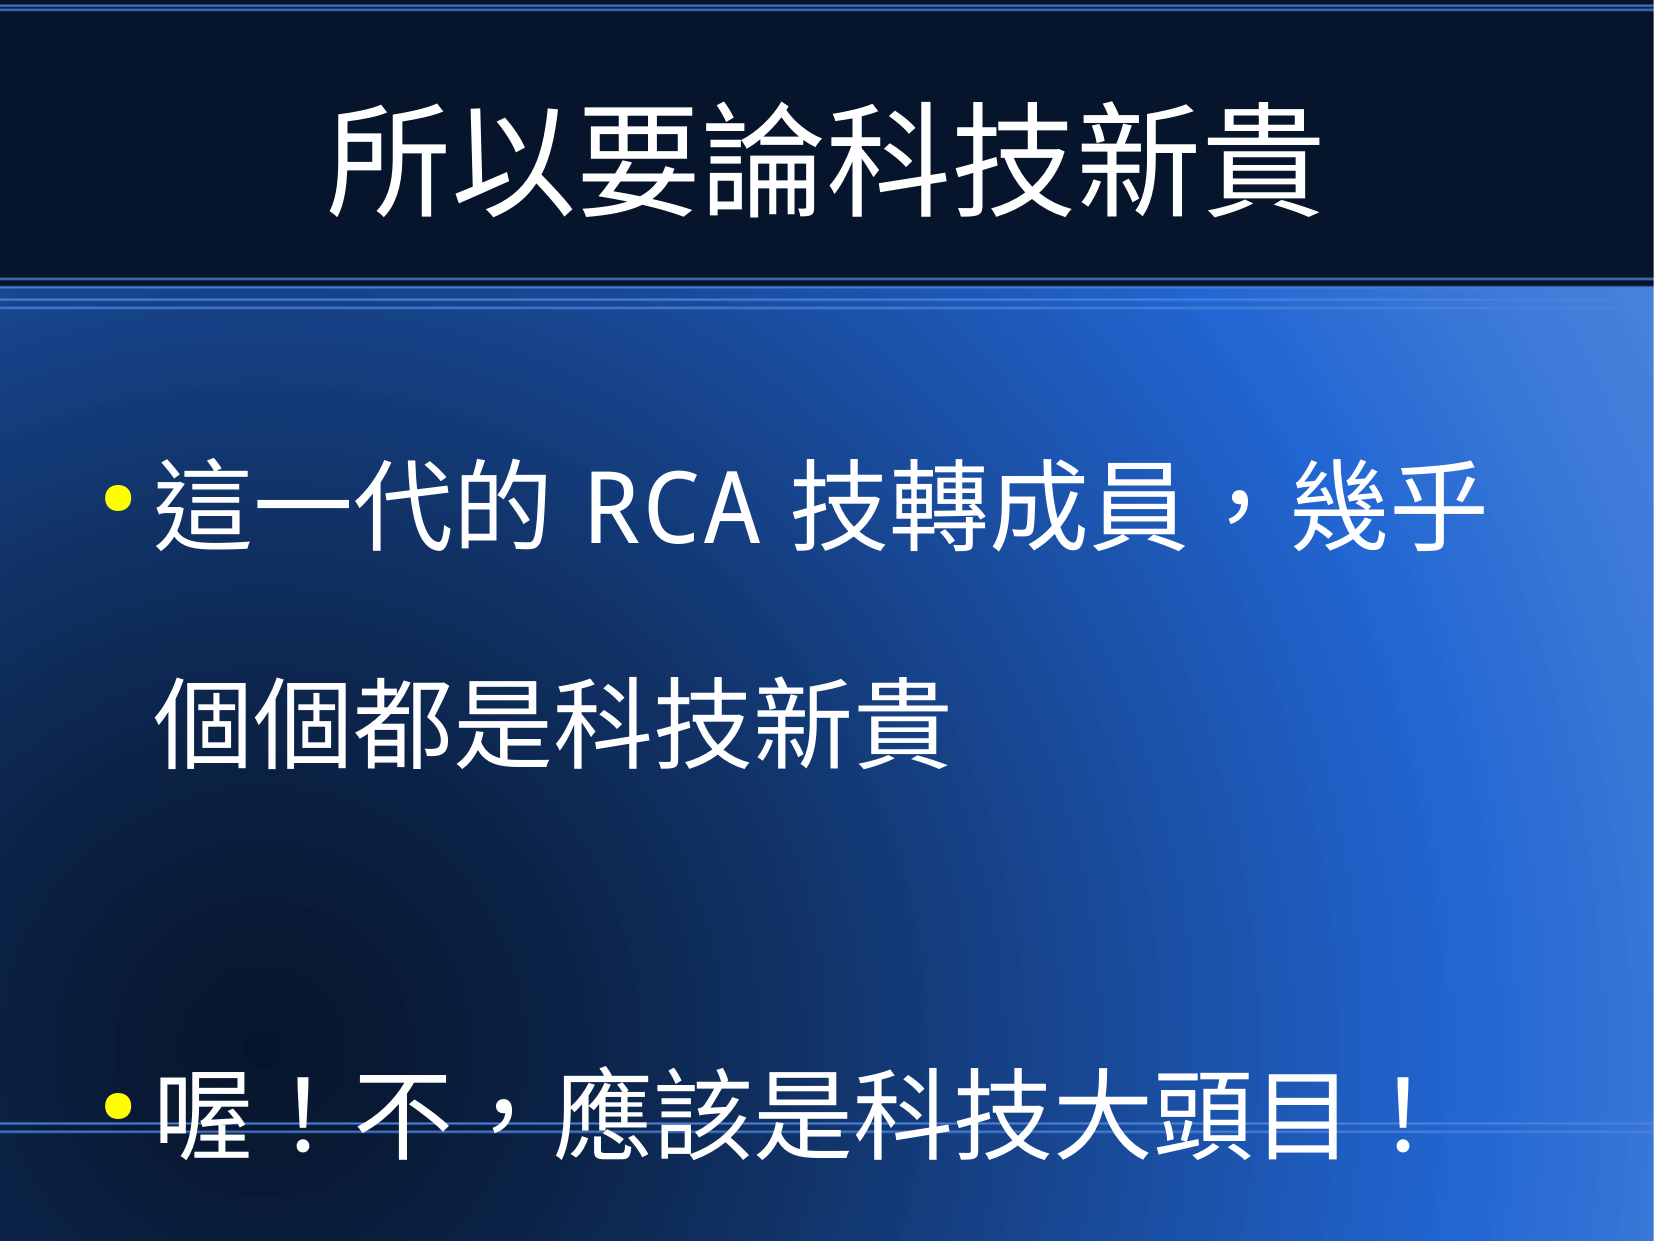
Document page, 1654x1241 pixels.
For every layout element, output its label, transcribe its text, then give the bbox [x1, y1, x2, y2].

list 這一代的RCA技轉成員，幾乎個個都是科技新貴 喔！不，應該是科技大頭目！ [82, 355, 1571, 1241]
picture [0, 0, 1654, 1241]
title 所以要論科技新貴 [82, 49, 1571, 257]
